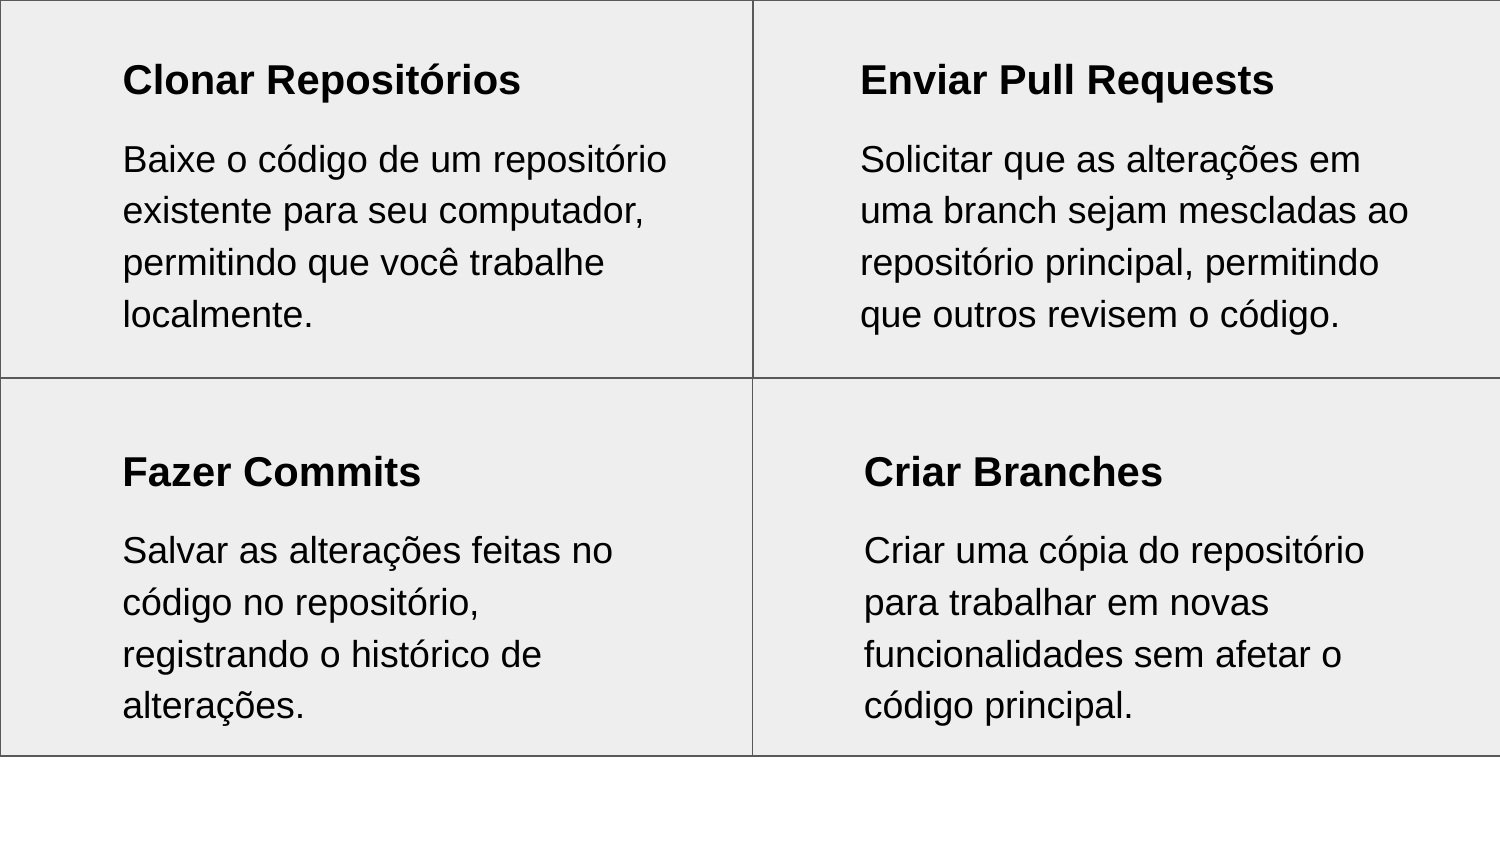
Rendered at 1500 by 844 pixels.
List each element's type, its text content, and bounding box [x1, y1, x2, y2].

text_box Fazer Commits Salvar as alterações feitas no código no repositório, registrando o histórico de alterações. [107, 421, 688, 742]
text_box Criar Branches Criar uma cópia do repositório para trabalhar em novas funcionalidades sem afetar o código principal. [848, 421, 1429, 742]
text_box Clonar Repositórios Baixe o código de um repositório existente para seu computador, permitindo que você trabalhe localmente. [107, 30, 704, 350]
text_box [0, 0, 1500, 756]
text_box Enviar Pull Requests Solicitar que as alterações em uma branch sejam mescladas ao repositório principal, permitindo que outros revisem o código. [844, 30, 1433, 350]
